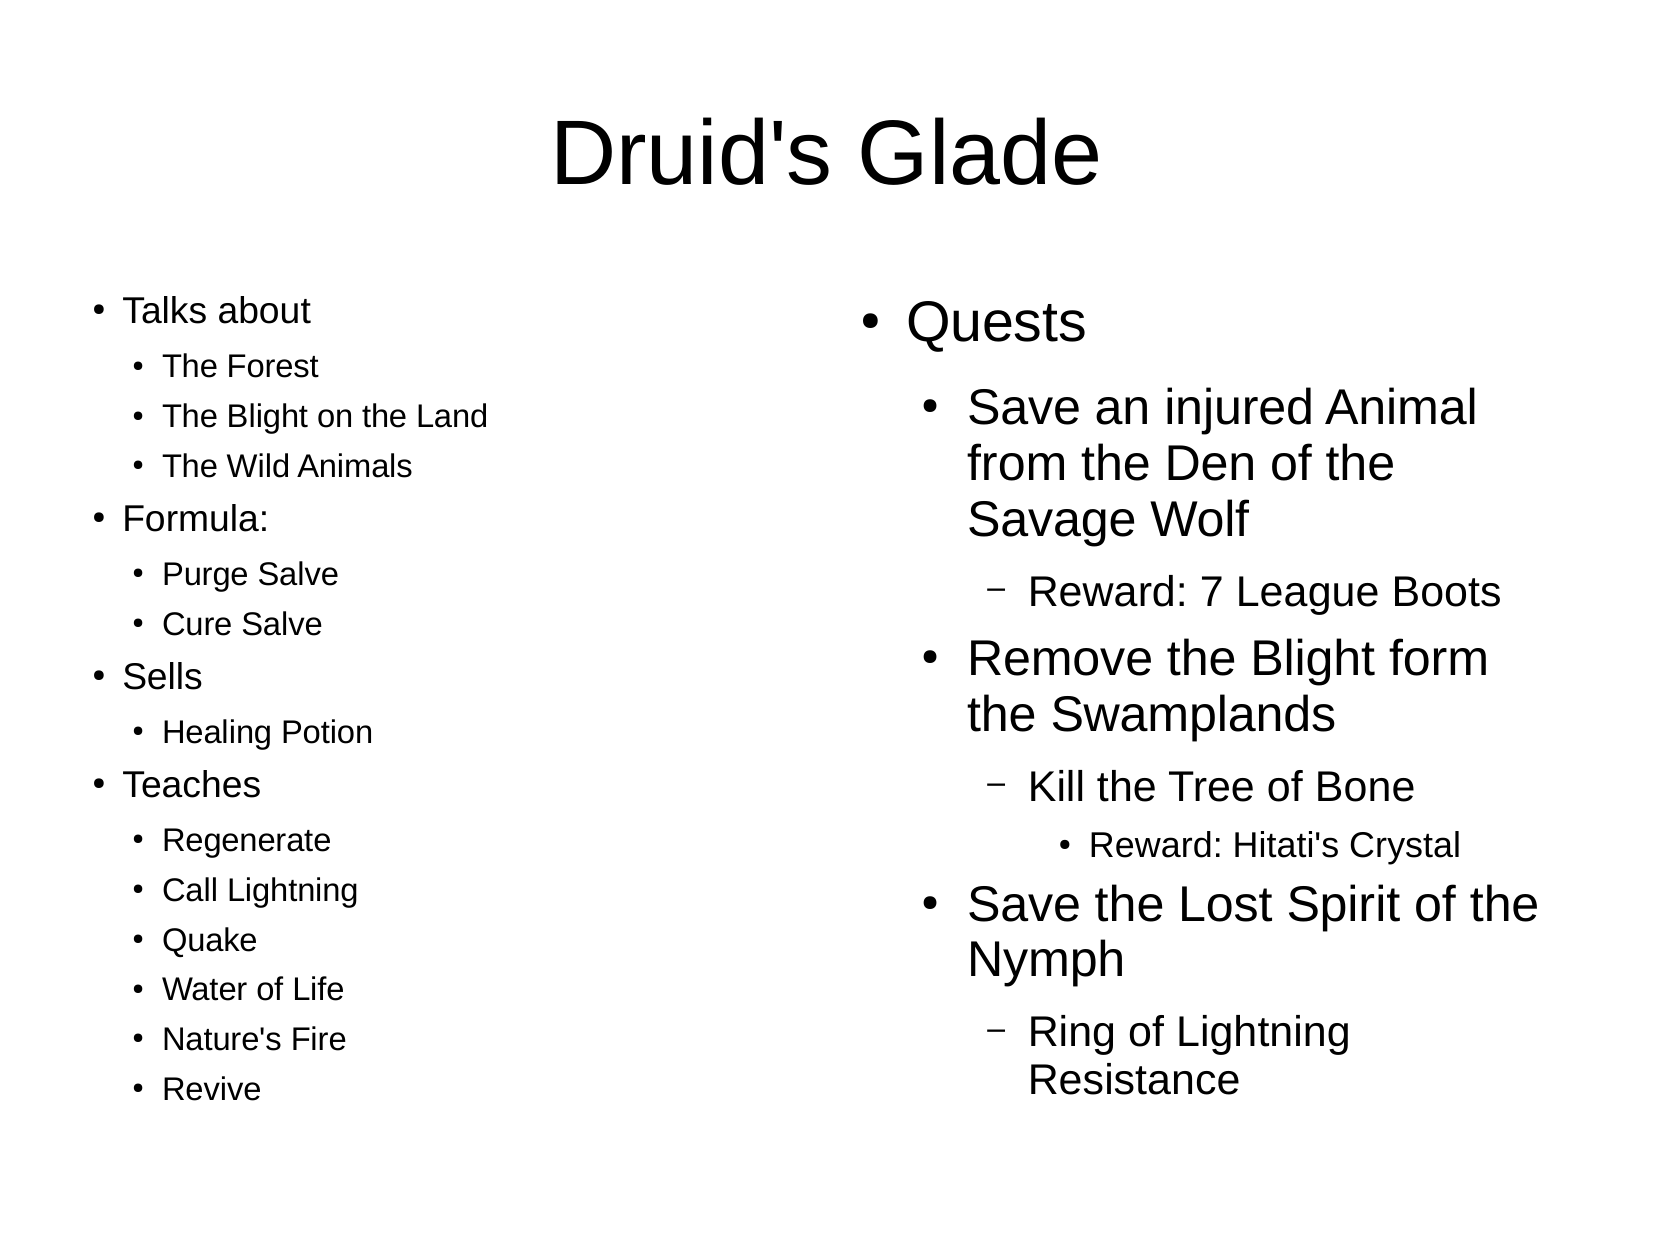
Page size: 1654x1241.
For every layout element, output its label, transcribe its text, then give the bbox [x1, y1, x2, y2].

list Talks about The Forest The Blight on the Land The Wild Animals Formula: Purge Salve Cure Salve Sells Healing Potion Teaches Regenerate Call Lightning Quake Water of Life Nature's Fire Revive [82, 290, 809, 1109]
list Quests Save an injured Animal from the Den of the Savage Wolf Reward: 7 League Boots Remove the Blight form the Swamplands Kill the Tree of Bone Reward: Hitati's Crystal Save the Lost Spirit of the Nymph Ring of Lightning Resistance [845, 290, 1572, 1109]
title Druid's Glade [82, 56, 1571, 250]
